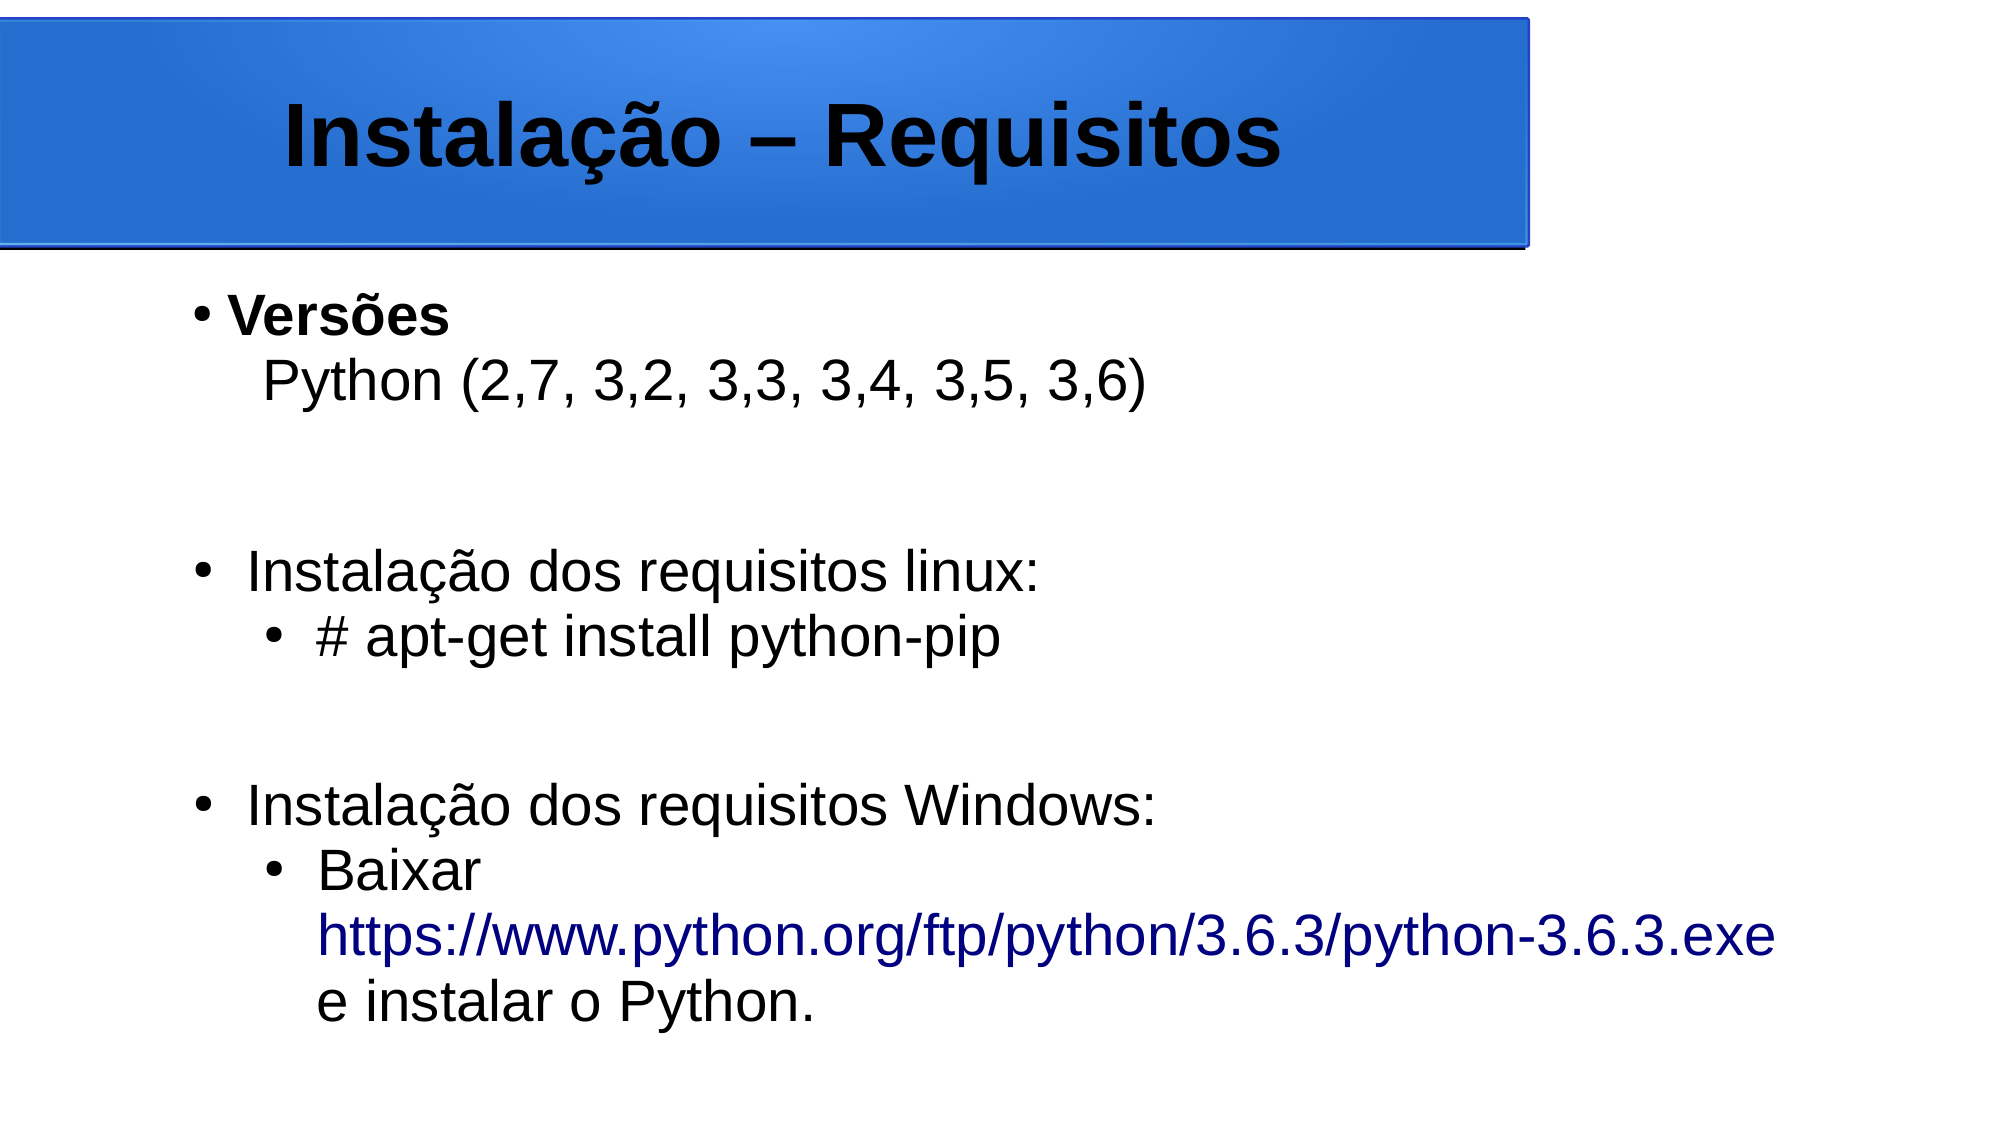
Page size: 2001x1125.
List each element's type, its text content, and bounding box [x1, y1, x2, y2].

text_box Versões Python (2,7, 3,2, 3,3, 3,4, 3,5, 3,6) [141, 275, 1536, 426]
text_box Instalação dos requisitos linux: # apt-get install python-pip [160, 531, 1661, 719]
title Instalação – Requisitos [99, 42, 1493, 229]
text_box Instalação dos requisitos Windows: Baixar https://www.python.org/ftp/python/3.6.3/python-3.6.3.exe e instalar o Python. [160, 765, 1867, 1085]
